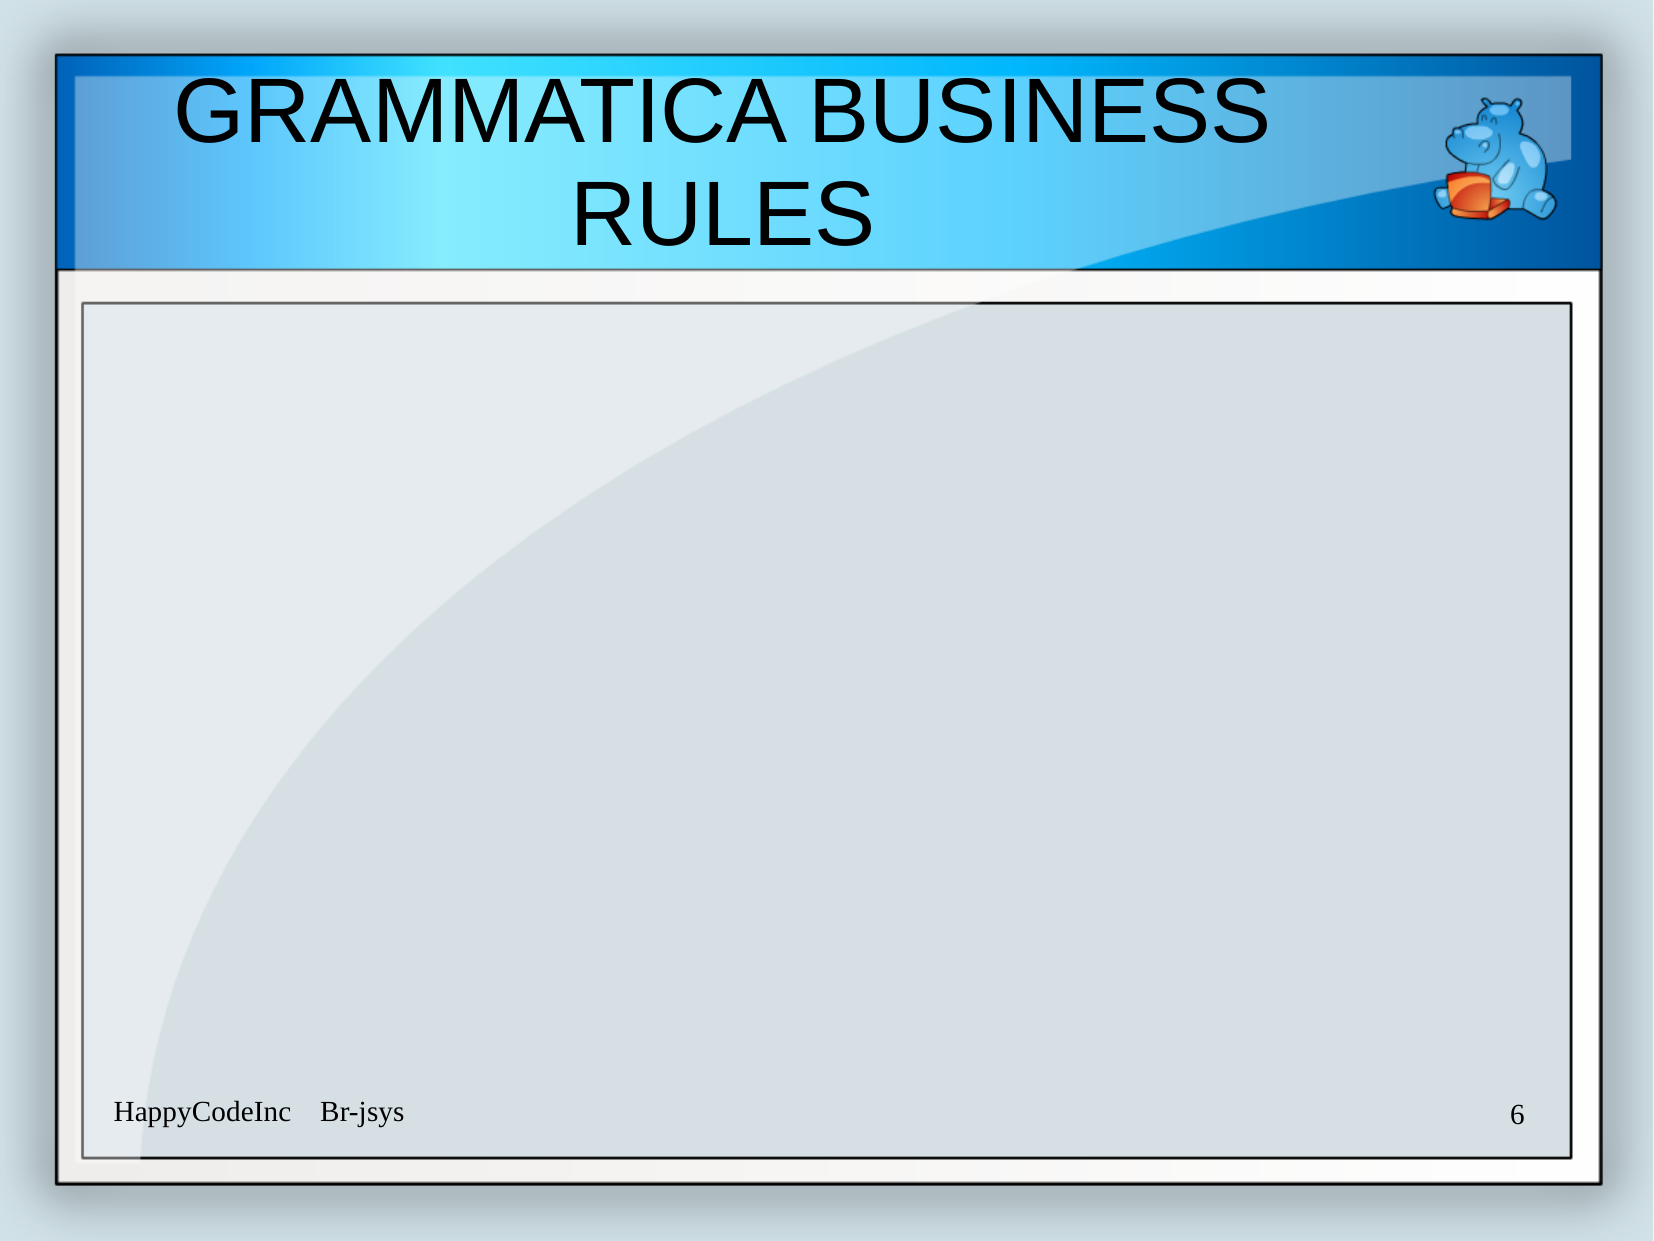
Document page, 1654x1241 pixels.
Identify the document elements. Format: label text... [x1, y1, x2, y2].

picture [0, 0, 1654, 1241]
subtitle [76, 302, 1565, 1056]
title GRAMMATICA BUSINESS RULES [59, 26, 1388, 299]
